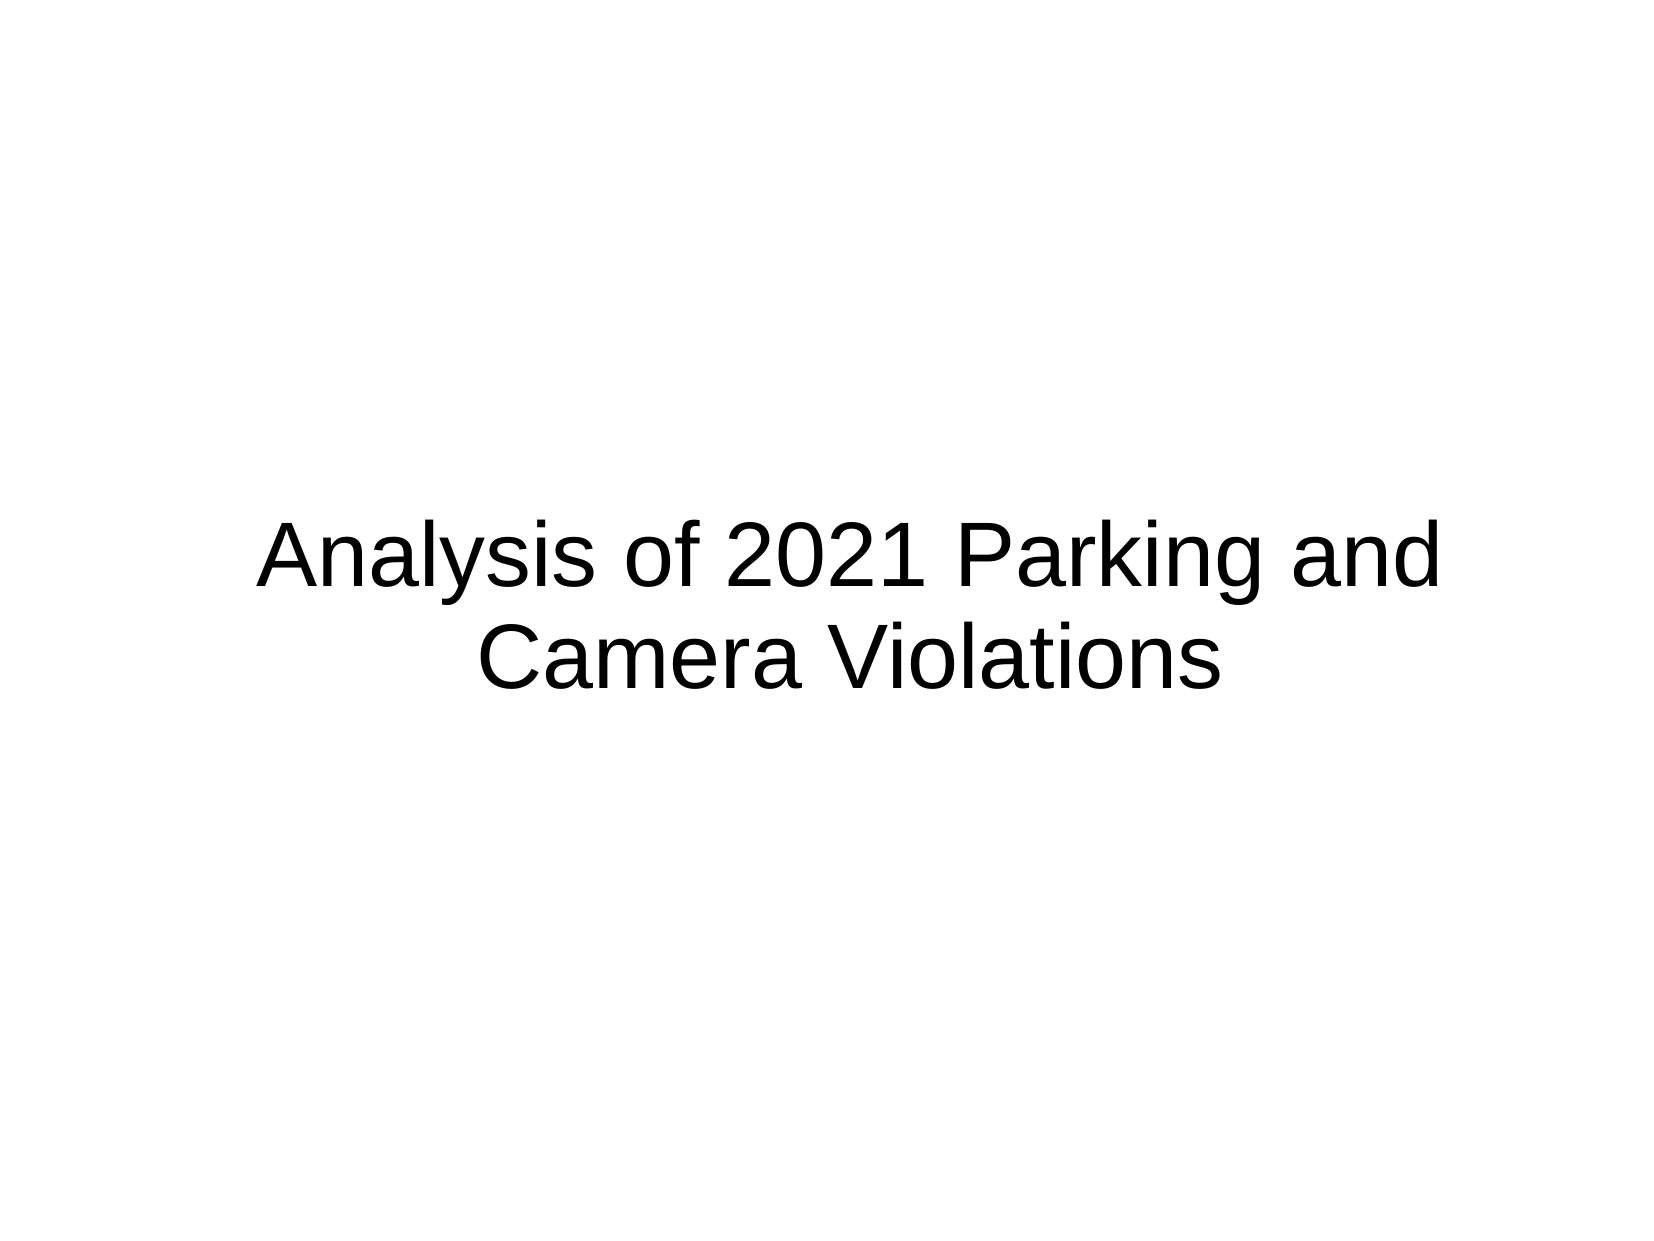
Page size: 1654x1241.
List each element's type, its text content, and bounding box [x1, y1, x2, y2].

title Analysis of 2021 Parking and Camera Violations [106, 501, 1595, 710]
